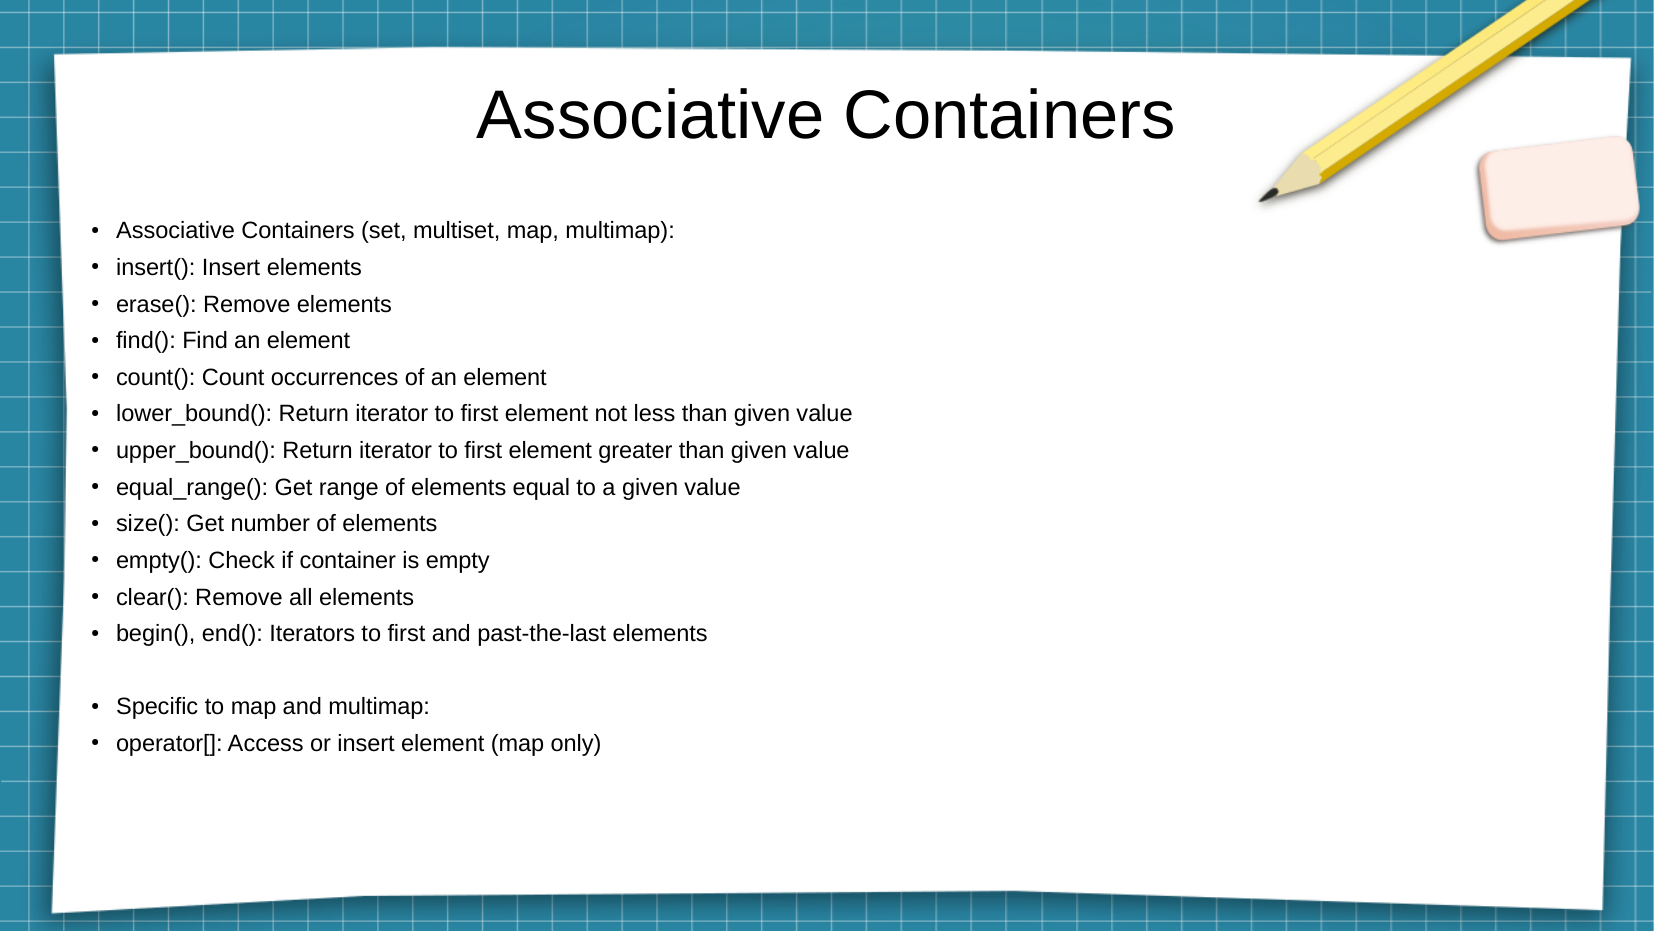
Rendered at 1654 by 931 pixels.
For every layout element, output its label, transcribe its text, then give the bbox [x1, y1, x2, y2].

title Associative Containers [82, 37, 1571, 193]
list Associative Containers (set, multiset, map, multimap): insert(): Insert elements erase(): Remove elements find(): Find an element count(): Count occurrences of an element lower_bound(): Return iterator to first element not less than given value upper_bound(): Return iterator to first element greater than given value equal_range(): Get range of elements equal to a given value size(): Get number of elements empty(): Check if container is empty clear(): Remove all elements begin(), end(): Iterators to first and past-the-last elements Specific to map and multimap: operator[]: Access or insert element (map only) [82, 217, 1571, 758]
picture [0, 0, 1654, 931]
